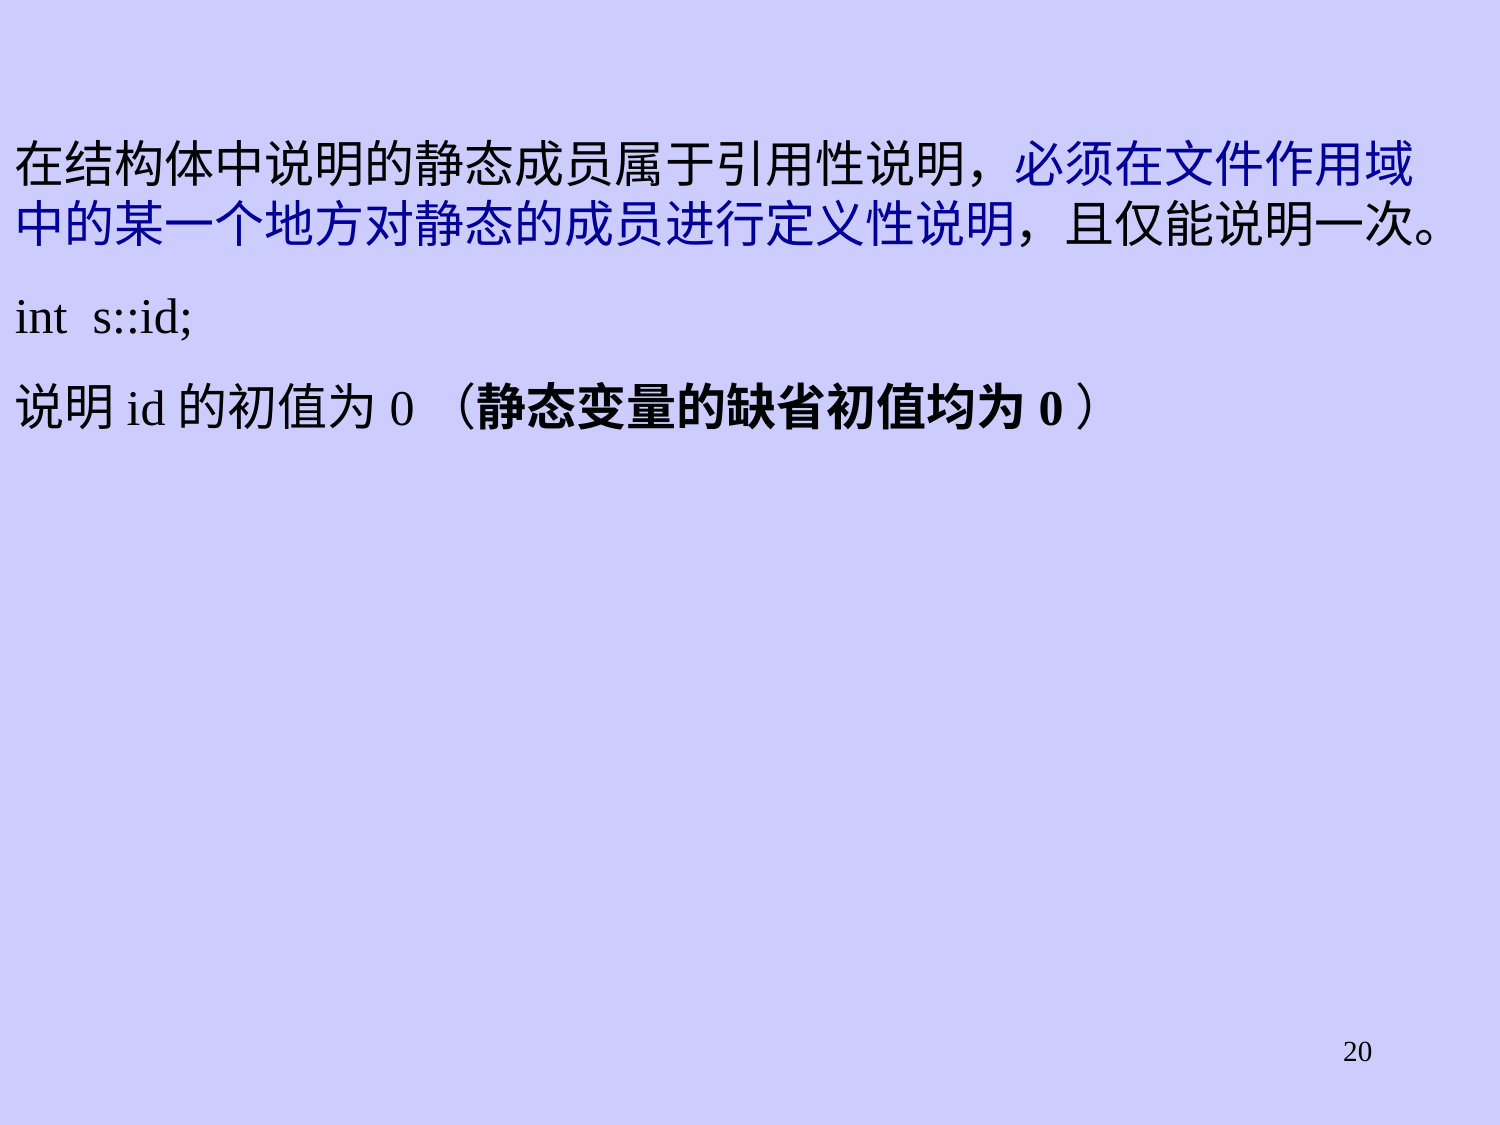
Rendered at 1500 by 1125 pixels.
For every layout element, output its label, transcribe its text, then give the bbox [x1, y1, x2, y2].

text_box 在结构体中说明的静态成员属于引用性说明，必须在文件作用域中的某一个地方对静态的成员进行定义性说明，且仅能说明一次。 int s::id; 说明id的初值为0（静态变量的缺省初值均为0） [0, 124, 1450, 443]
text_box <编号> [1074, 1025, 1388, 1101]
